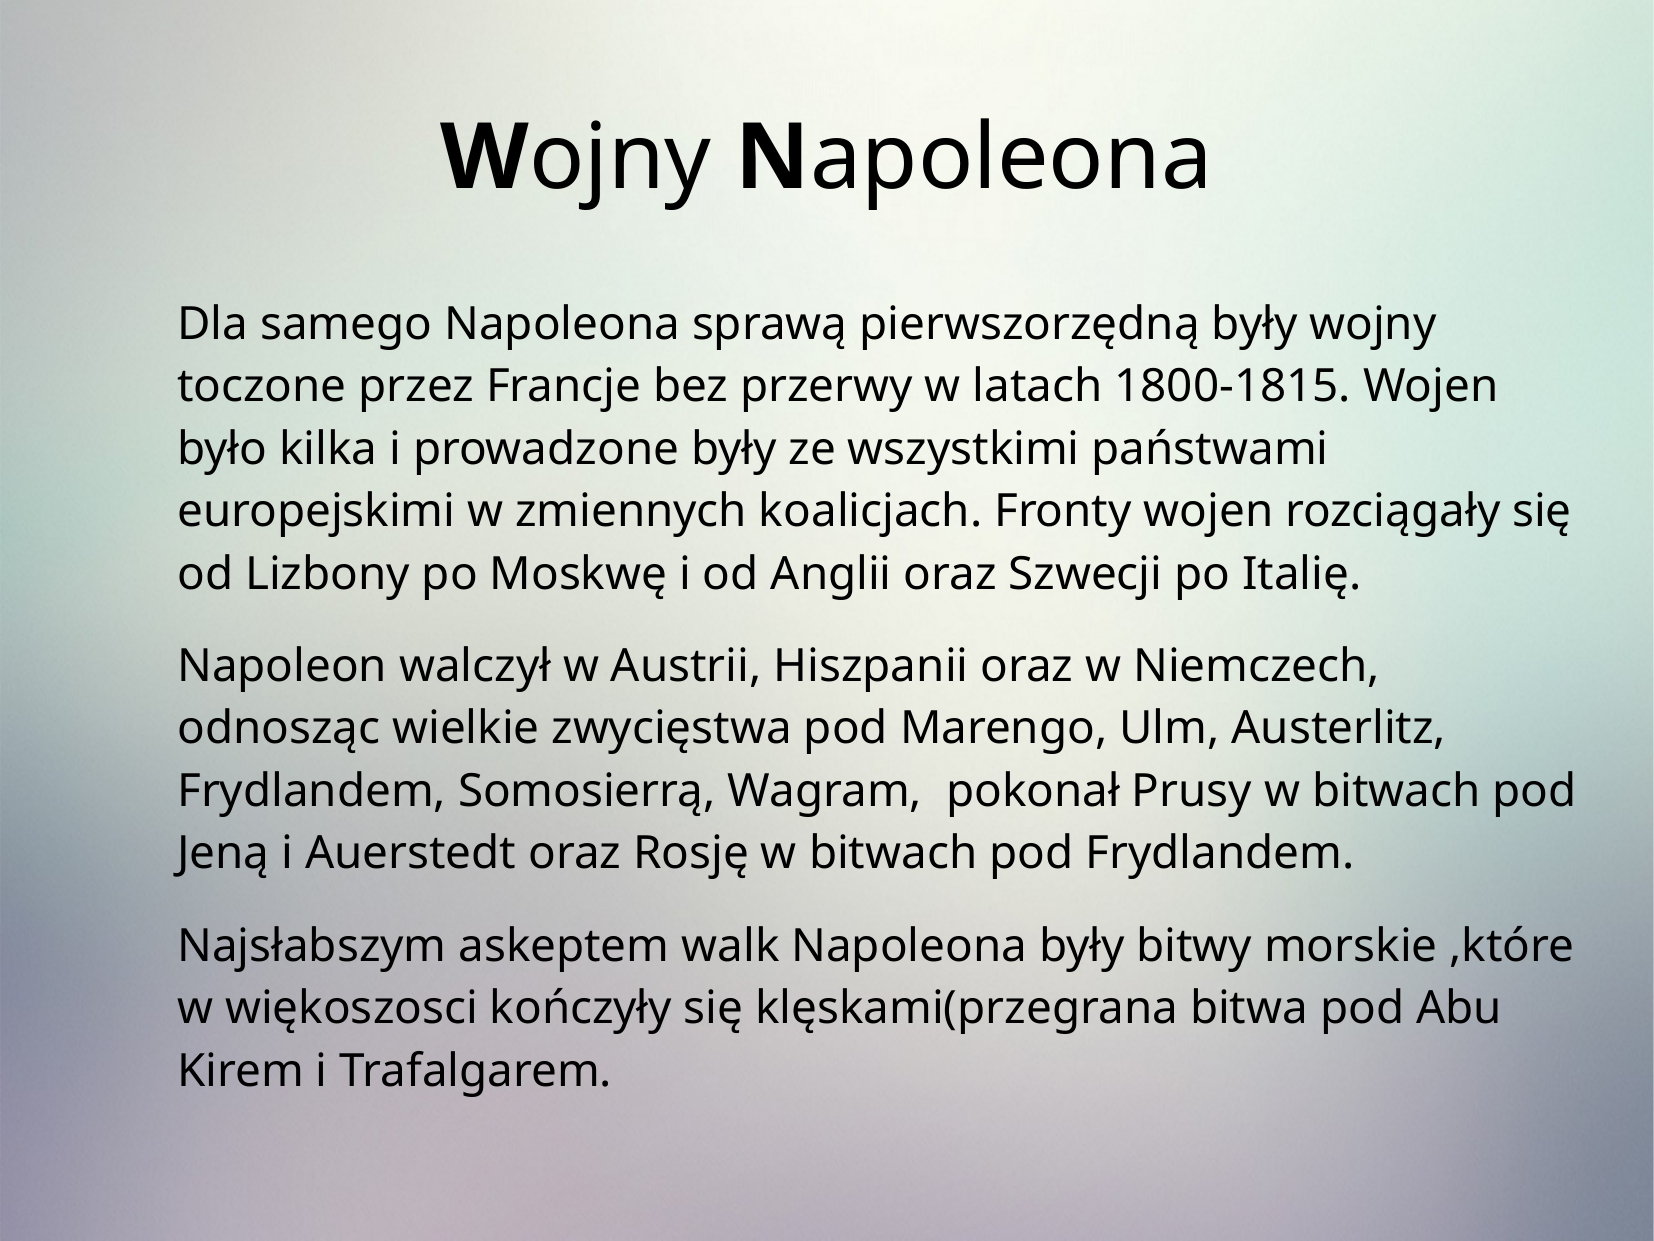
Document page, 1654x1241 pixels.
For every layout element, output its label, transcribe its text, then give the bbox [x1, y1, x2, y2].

picture [0, 0, 1654, 1241]
title Wojny Napoleona [82, 49, 1571, 257]
list Dla samego Napoleona sprawą pierwszorzędną były wojny toczone przez Francje bez przerwy w latach 1800-1815. Wojen było kilka i prowadzone były ze wszystkimi państwami europejskimi w zmiennych koalicjach. Fronty wojen rozciągały się od Lizbony po Moskwę i od Anglii oraz Szwecji po Italię. Napoleon walczył w Austrii, Hiszpanii oraz w Niemczech, odnosząc wielkie zwycięstwa pod Marengo, Ulm, Austerlitz, Frydlandem, Somosierrą, Wagram, pokonał Prusy w bitwach pod Jeną i Auerstedt oraz Rosję w bitwach pod Frydlandem. Najsłabszym askeptem walk Napoleona były bitwy morskie ,które w więkoszosci kończyły się klęskami(przegrana bitwa pod Abu Kirem i Trafalgarem. [106, 290, 1595, 1193]
